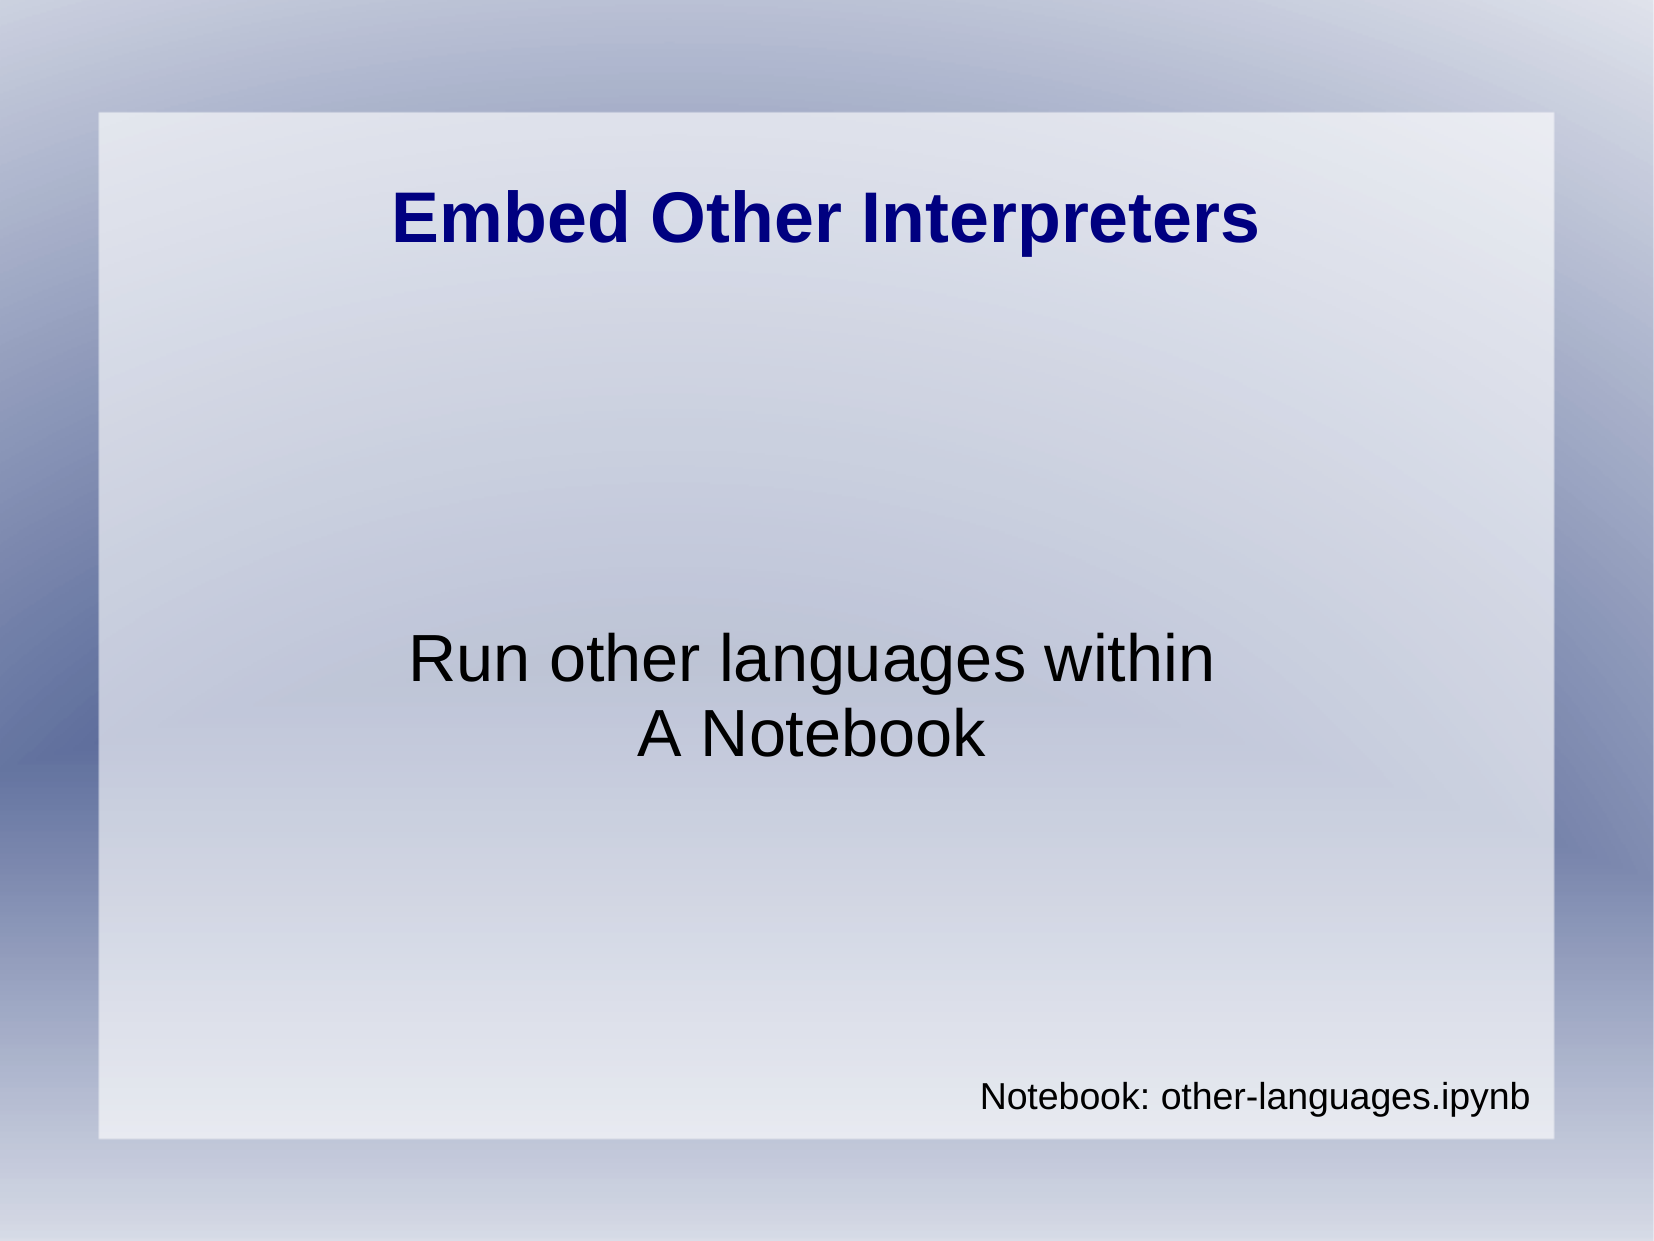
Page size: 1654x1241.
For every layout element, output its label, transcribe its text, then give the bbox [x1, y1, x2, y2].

picture [0, 0, 1654, 1241]
text_box Notebook: other-languages.ipynb [965, 1068, 1546, 1126]
title Embed Other Interpreters [118, 114, 1536, 322]
subtitle Run other languages within A Notebook [118, 336, 1506, 1056]
